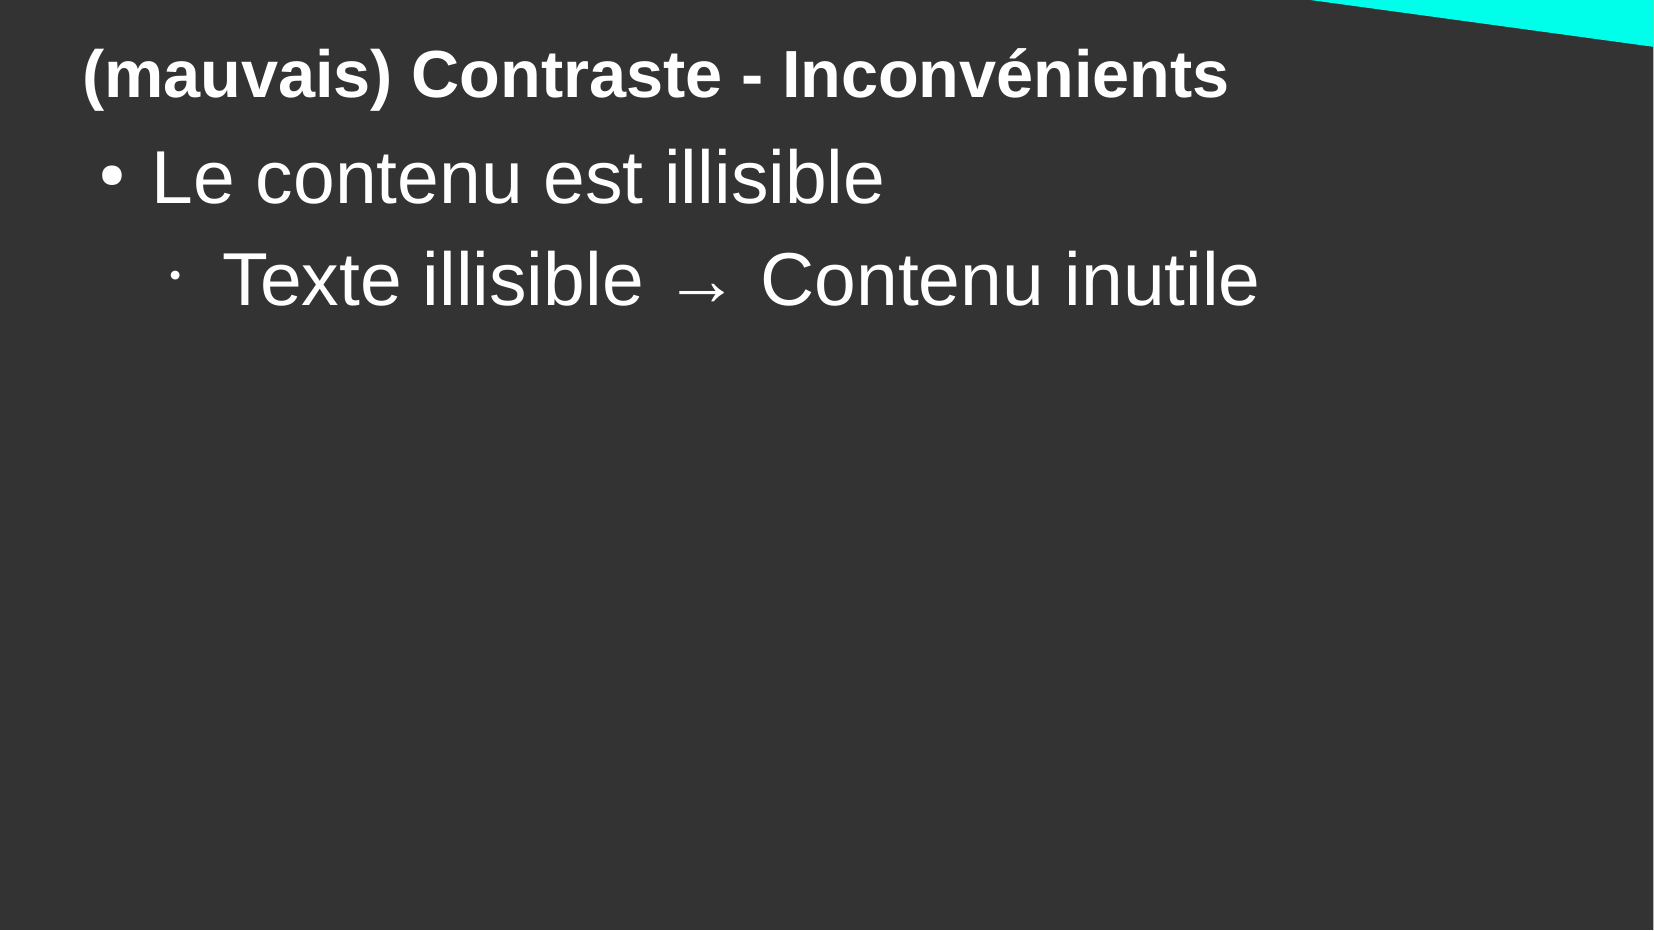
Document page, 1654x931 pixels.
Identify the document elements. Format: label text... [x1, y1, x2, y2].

list Le contenu est illisible Texte illisible → Contenu inutile [80, 135, 1620, 414]
title (mauvais) Contraste - Inconvénients [82, 37, 1571, 114]
text_box [1310, 0, 1654, 47]
